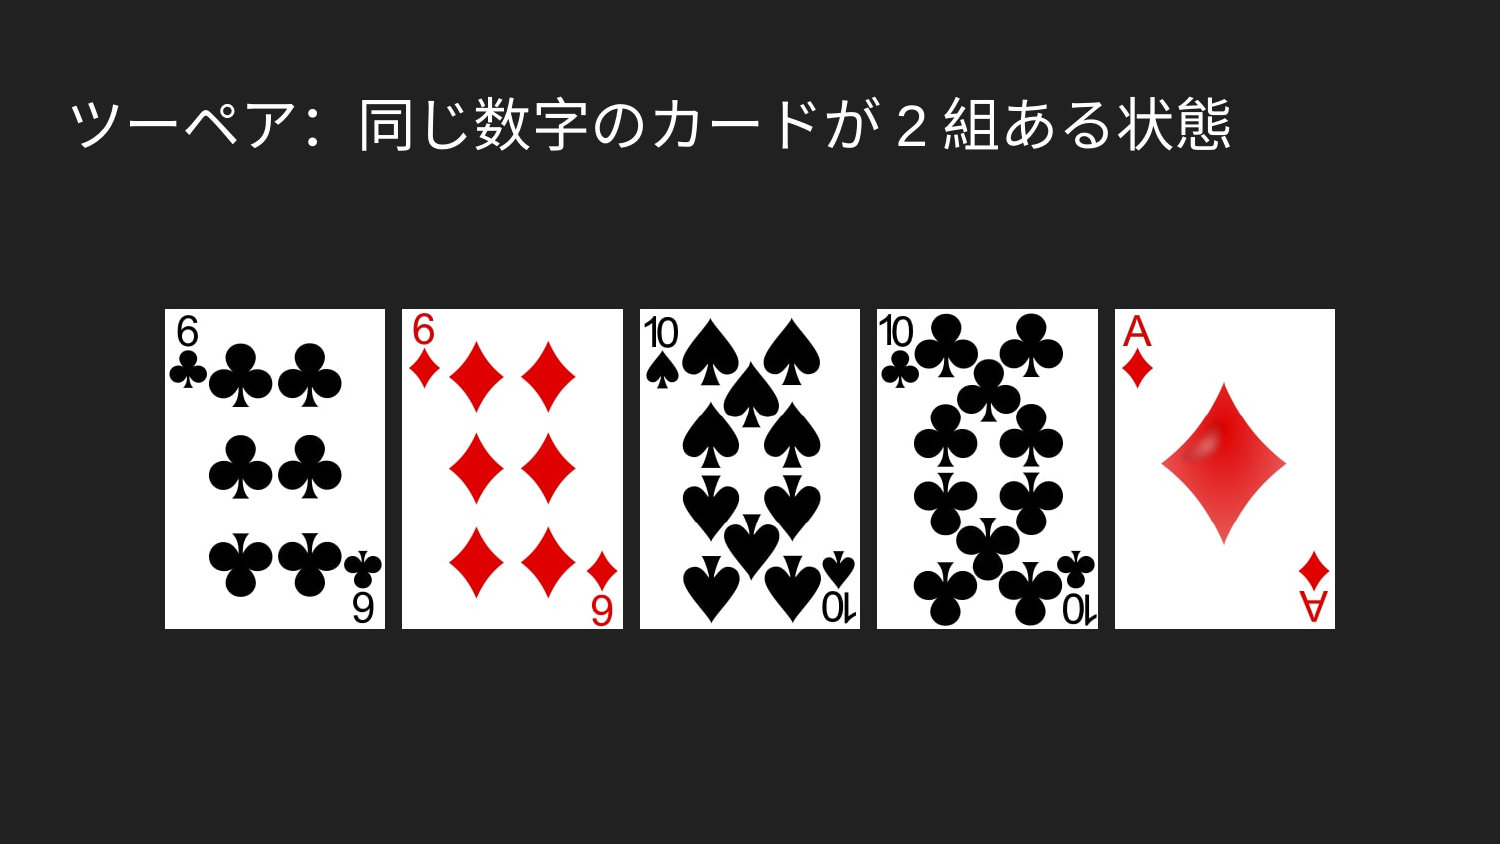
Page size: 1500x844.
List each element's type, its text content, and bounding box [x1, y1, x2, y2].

title ツーペア：同じ数字のカードが2組ある状態 [51, 72, 1449, 167]
picture [877, 309, 1098, 629]
picture [402, 309, 623, 629]
picture [1115, 309, 1335, 629]
picture [165, 309, 385, 629]
picture [640, 309, 860, 629]
